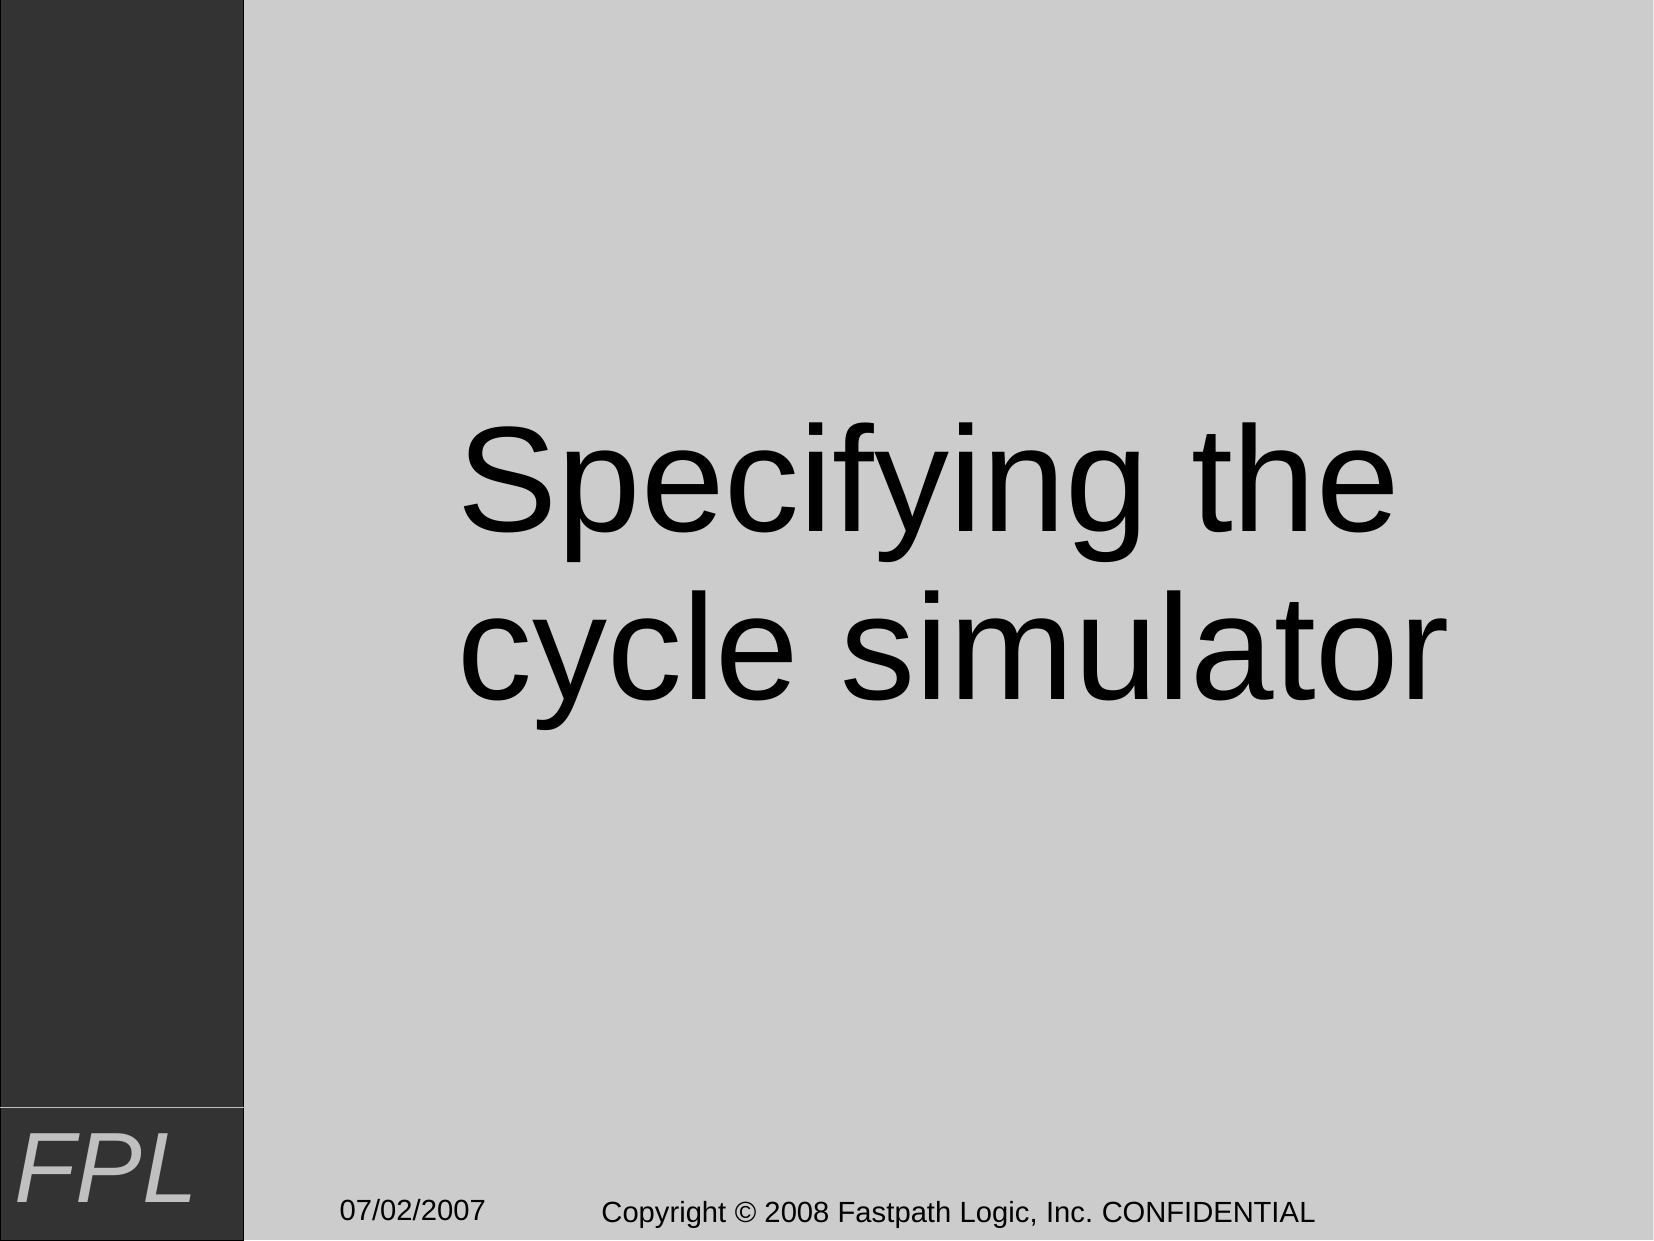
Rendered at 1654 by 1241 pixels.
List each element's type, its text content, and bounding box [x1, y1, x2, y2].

text_box Specifying the cycle simulator [443, 388, 1445, 848]
